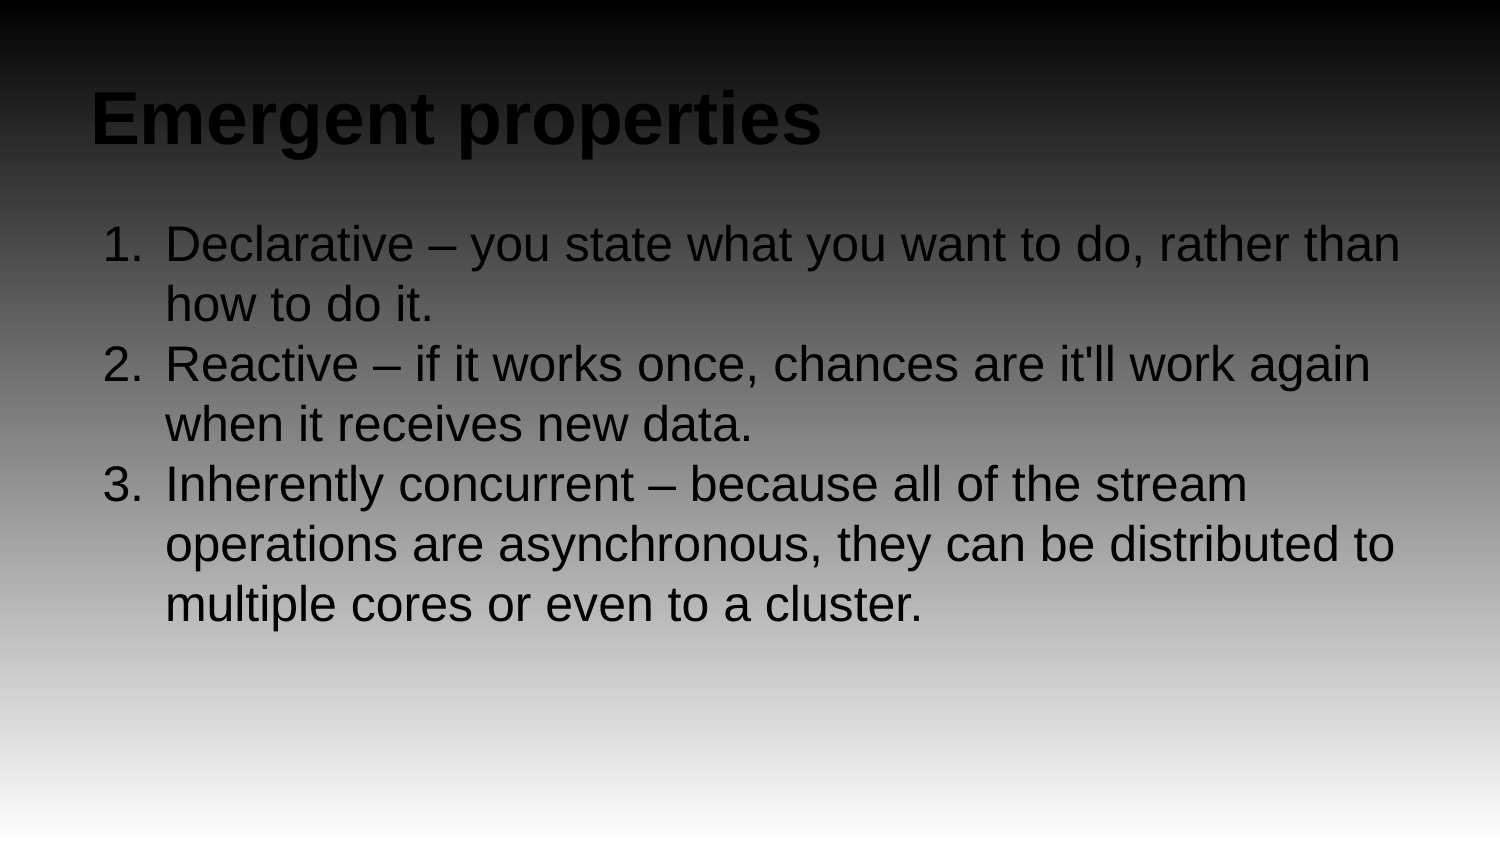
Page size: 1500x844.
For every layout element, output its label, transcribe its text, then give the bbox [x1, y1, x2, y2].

title Emergent properties [75, 33, 1425, 175]
list Declarative – you state what you want to do, rather than how to do it. Reactive – if it works once, chances are it'll work again when it receives new data. Inherently concurrent – because all of the stream operations are asynchronous, they can be distributed to multiple cores or even to a cluster. [75, 196, 1425, 808]
